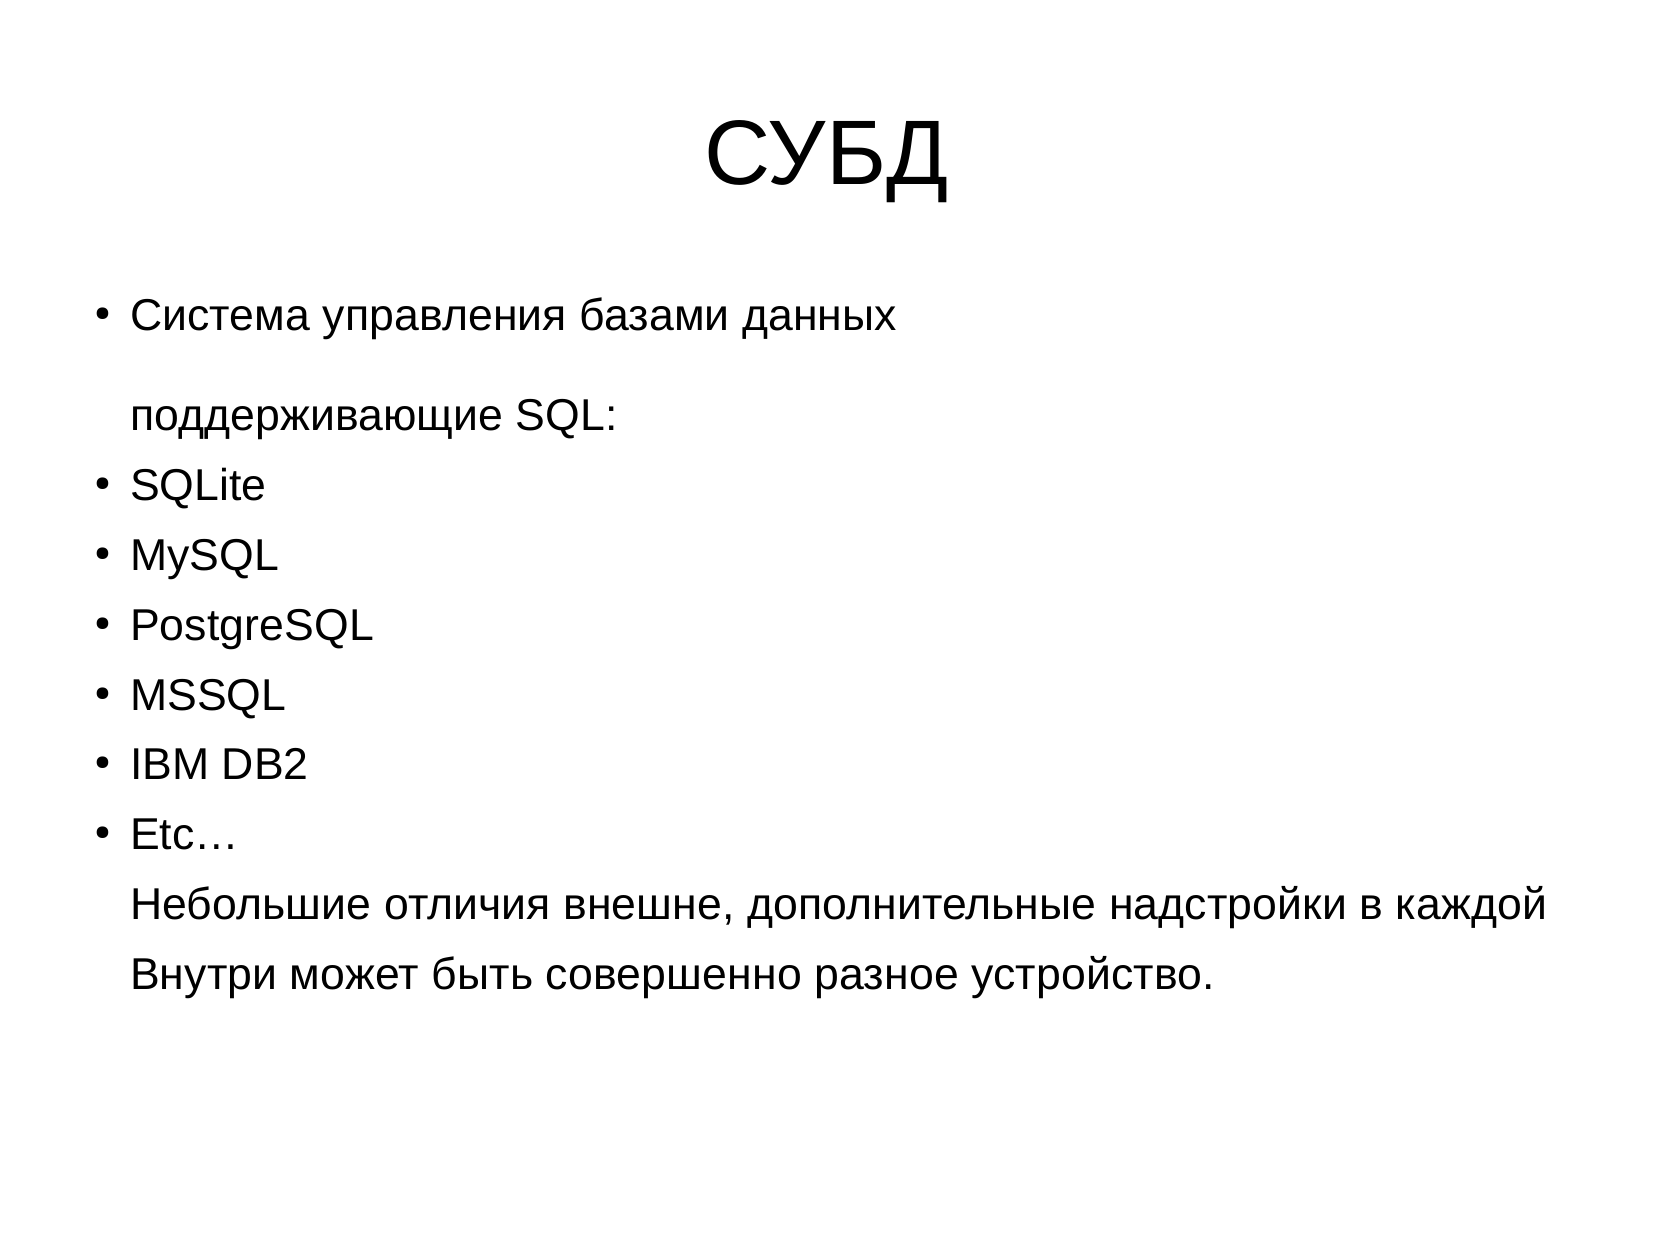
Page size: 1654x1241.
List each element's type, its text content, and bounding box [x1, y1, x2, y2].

title СУБД [82, 49, 1571, 257]
list Система управления базами данных поддерживающие SQL: SQLite MySQL PostgreSQL MSSQL IBM DB2 Etc… Небольшие отличия внешне, дополнительные надстройки в каждой Внутри может быть совершенно разное устройство. [82, 290, 1571, 1010]
